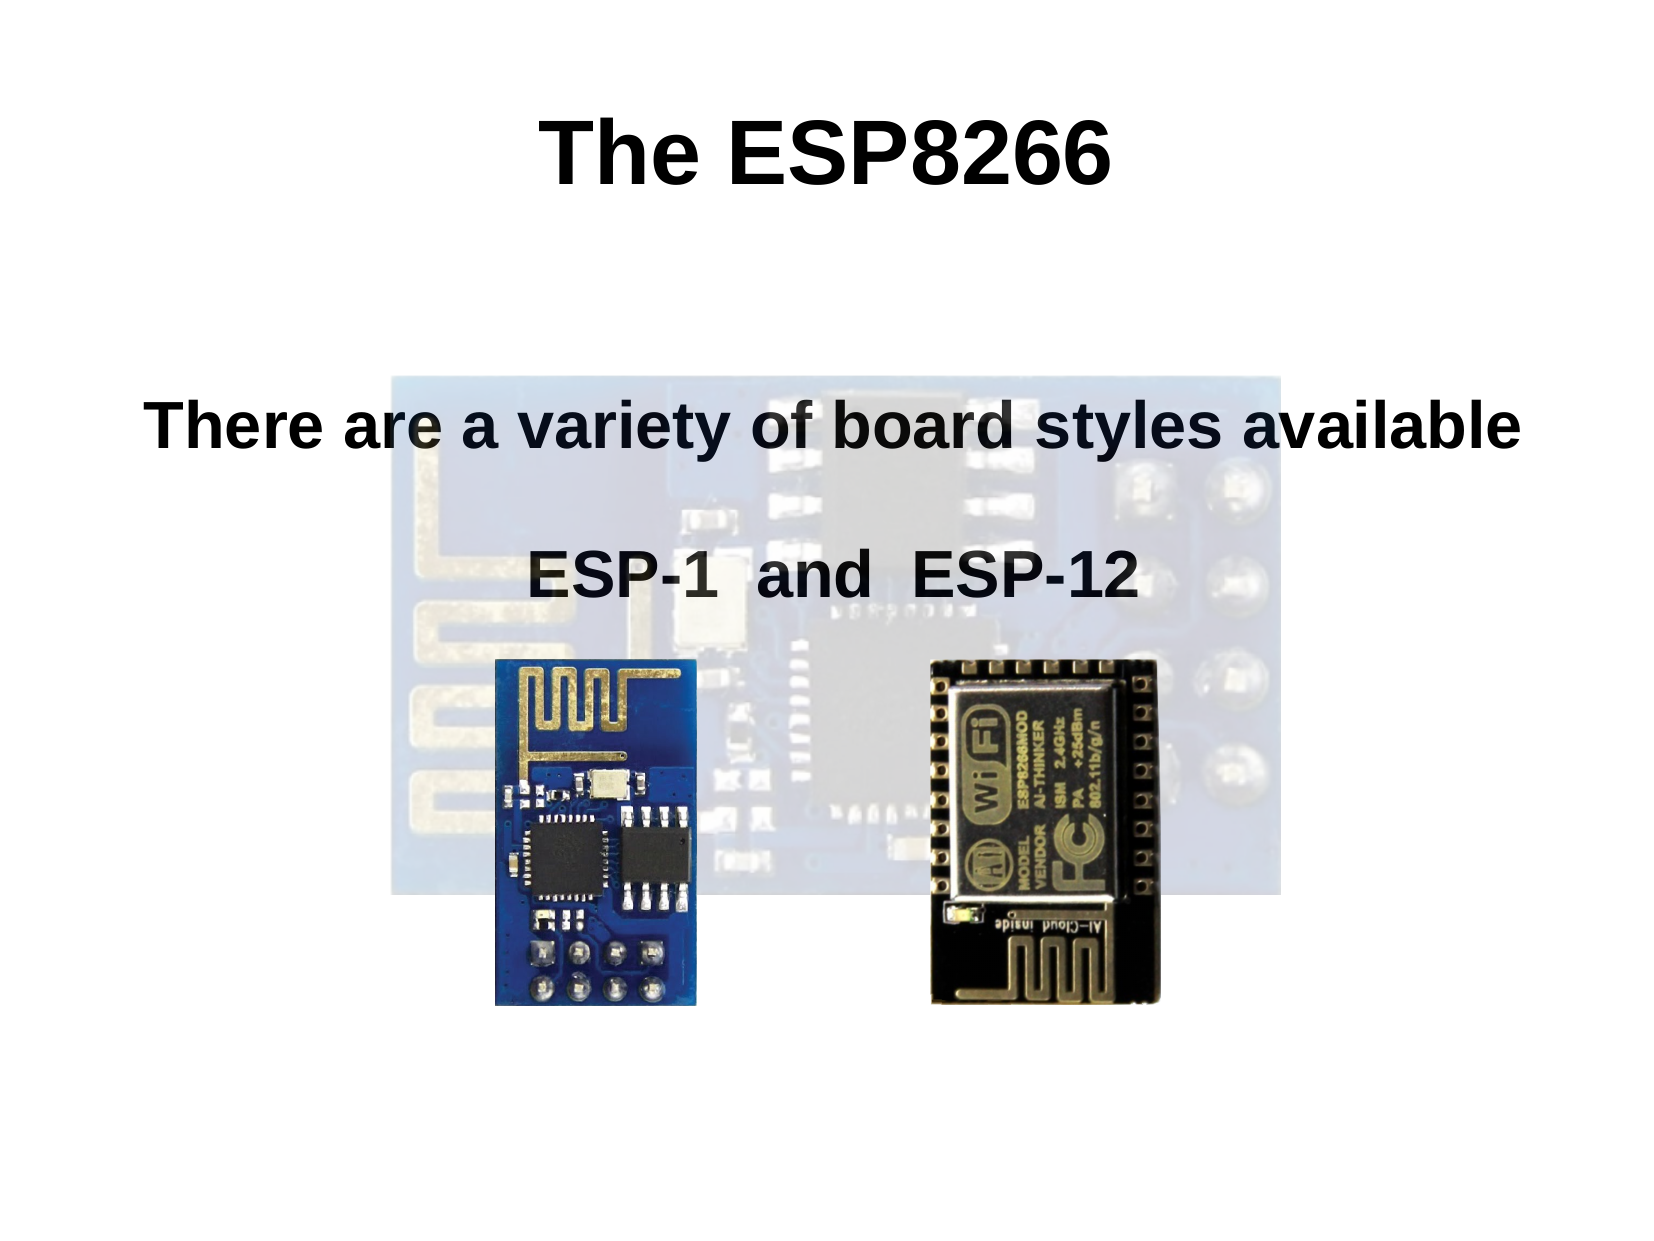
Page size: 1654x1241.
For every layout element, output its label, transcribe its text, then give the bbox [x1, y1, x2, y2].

subtitle There are a variety of board styles available ESP-1 and ESP-12 [90, 375, 390, 625]
subtitle There are a variety of board styles available ESP-1 and ESP-12 [1281, 375, 1579, 625]
picture [390, 374, 1281, 1006]
title The ESP8266 [82, 49, 1571, 257]
